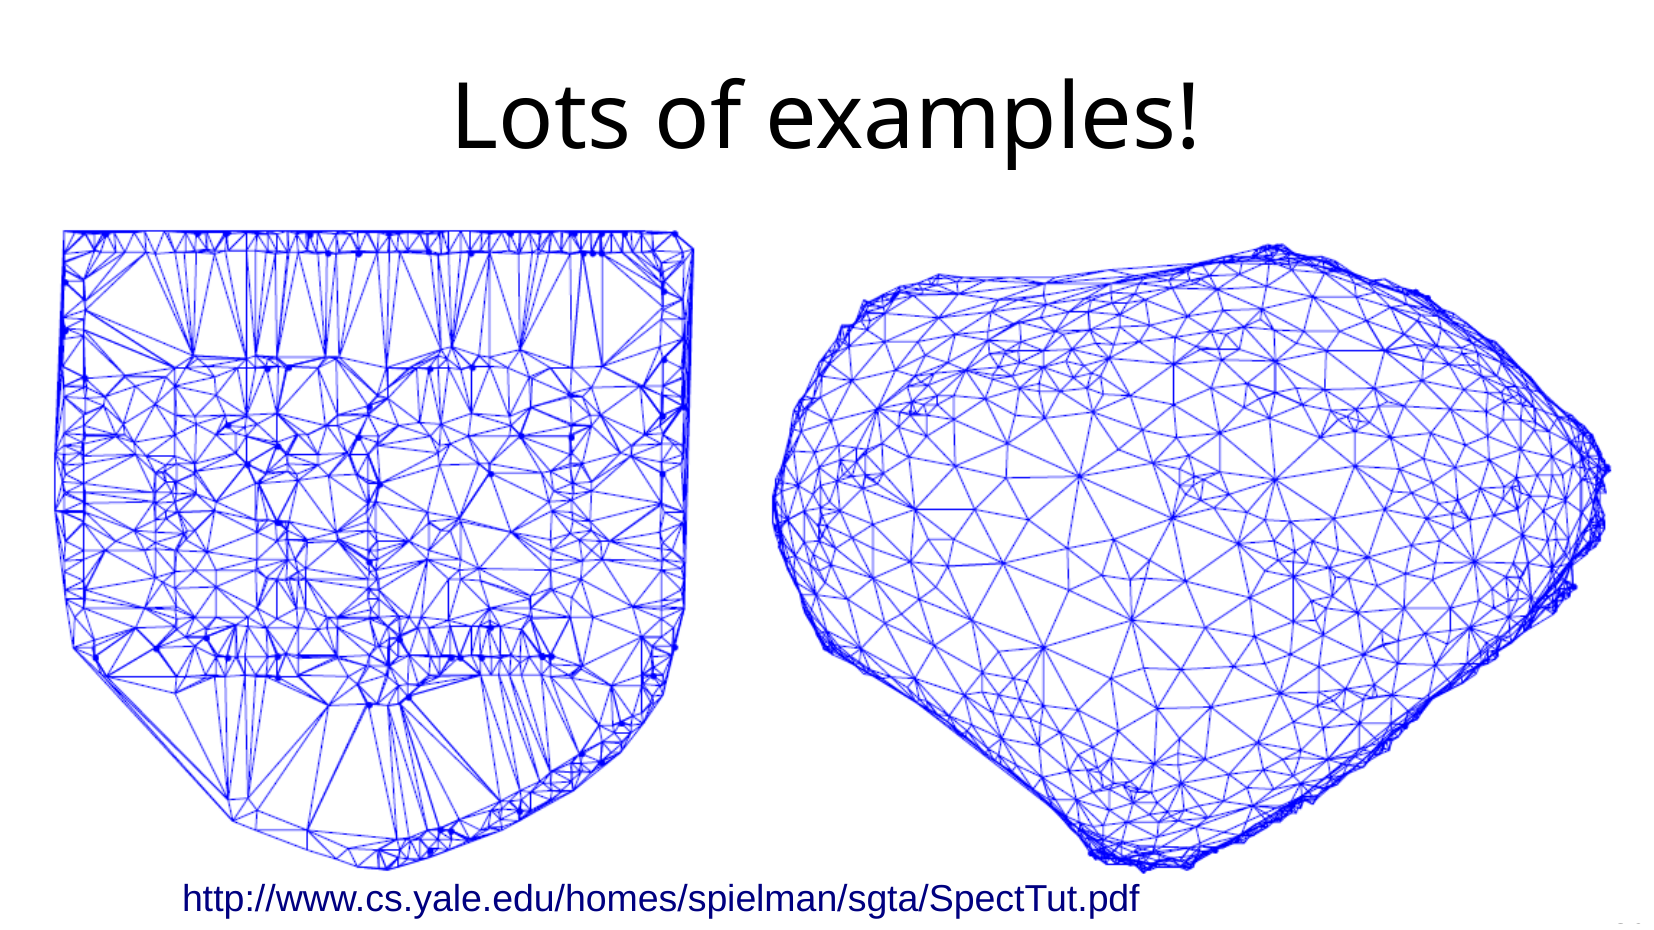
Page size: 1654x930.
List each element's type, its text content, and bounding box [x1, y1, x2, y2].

title Lots of examples! [82, 1, 1571, 190]
text_box http://www.cs.yale.edu/homes/spielman/sgta/SpectTut.pdf [167, 870, 1306, 930]
picture [1, 190, 1653, 923]
